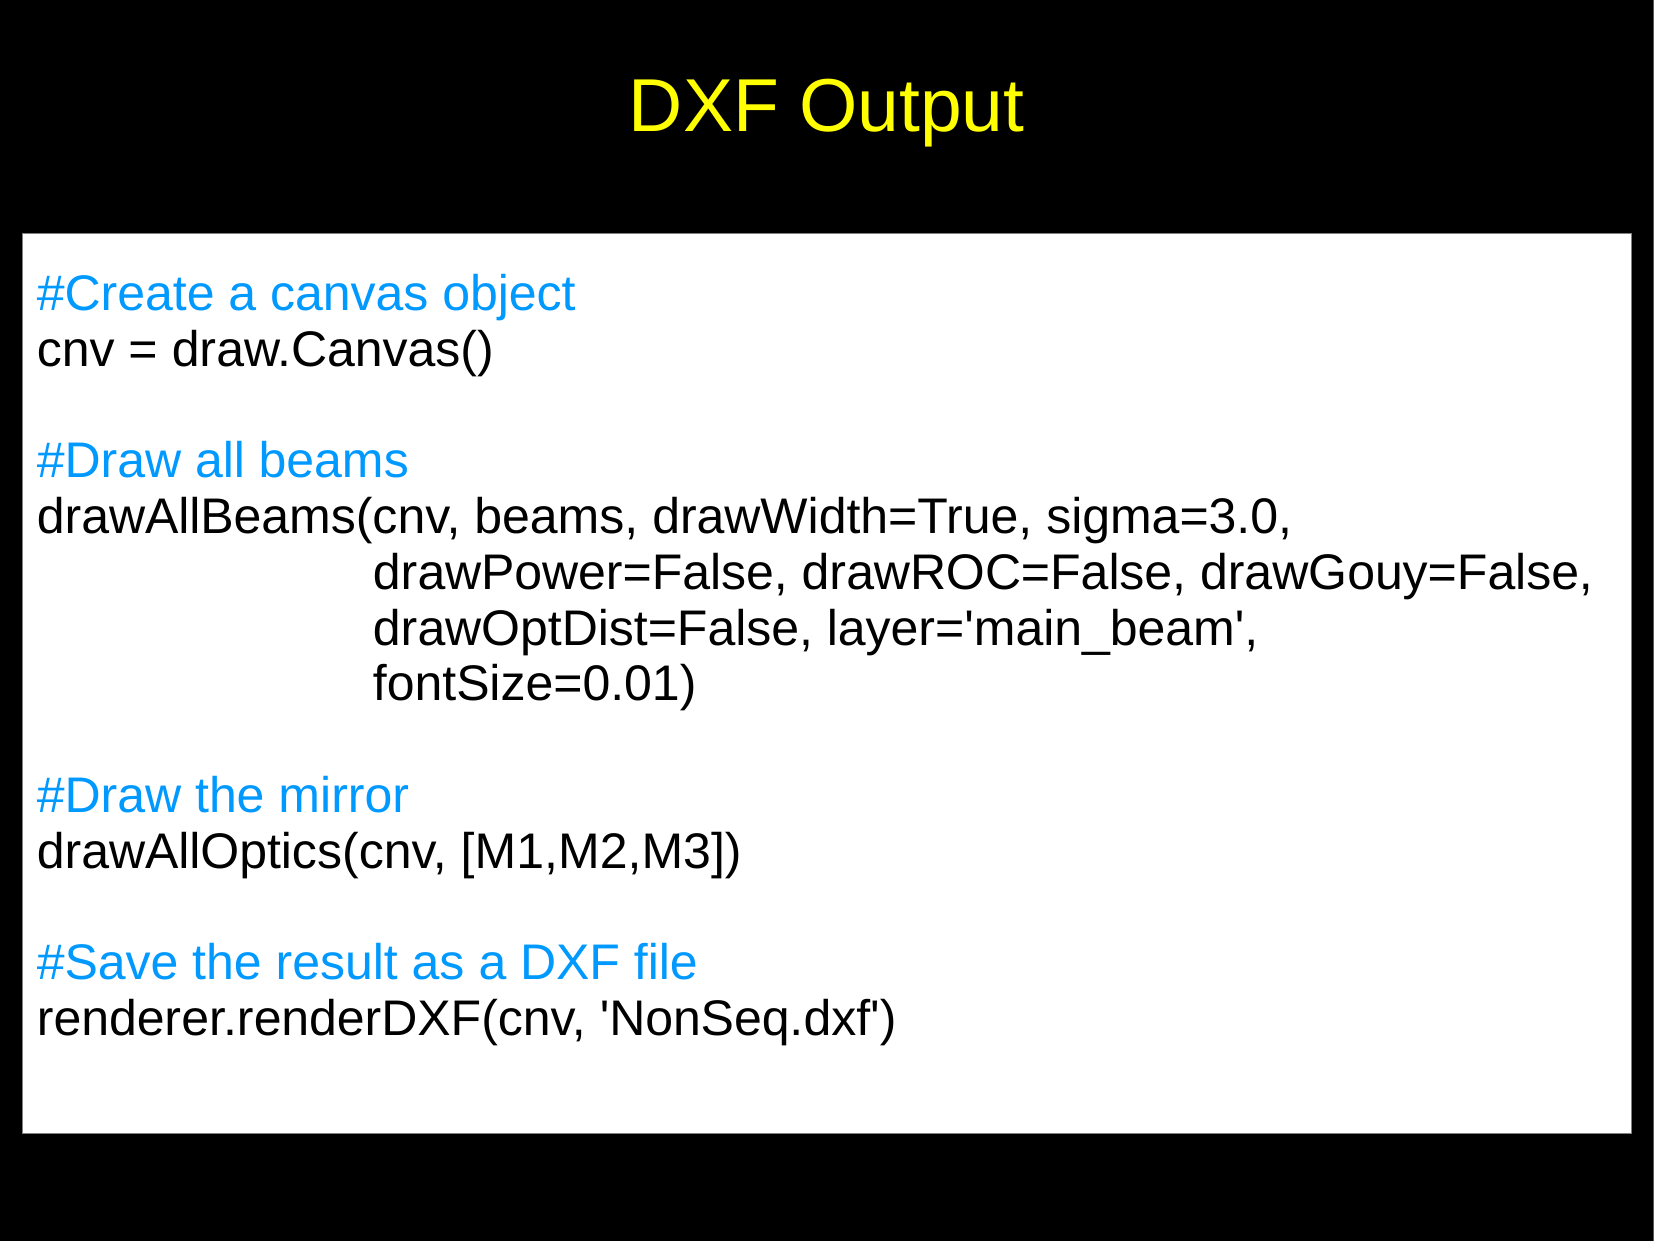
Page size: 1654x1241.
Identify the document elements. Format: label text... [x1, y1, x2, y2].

text_box DXF Output [614, 55, 1040, 155]
text_box #Create a canvas object cnv = draw.Canvas() #Draw all beams drawAllBeams(cnv, beams, drawWidth=True, sigma=3.0, drawPower=False, drawROC=False, drawGouy=False, drawOptDist=False, layer='main_beam', fontSize=0.01) #Draw the mirror drawAllOptics(cnv, [M1,M2,M3]) #Save the result as a DXF file renderer.renderDXF(cnv, 'NonSeq.dxf') [22, 233, 1632, 1134]
